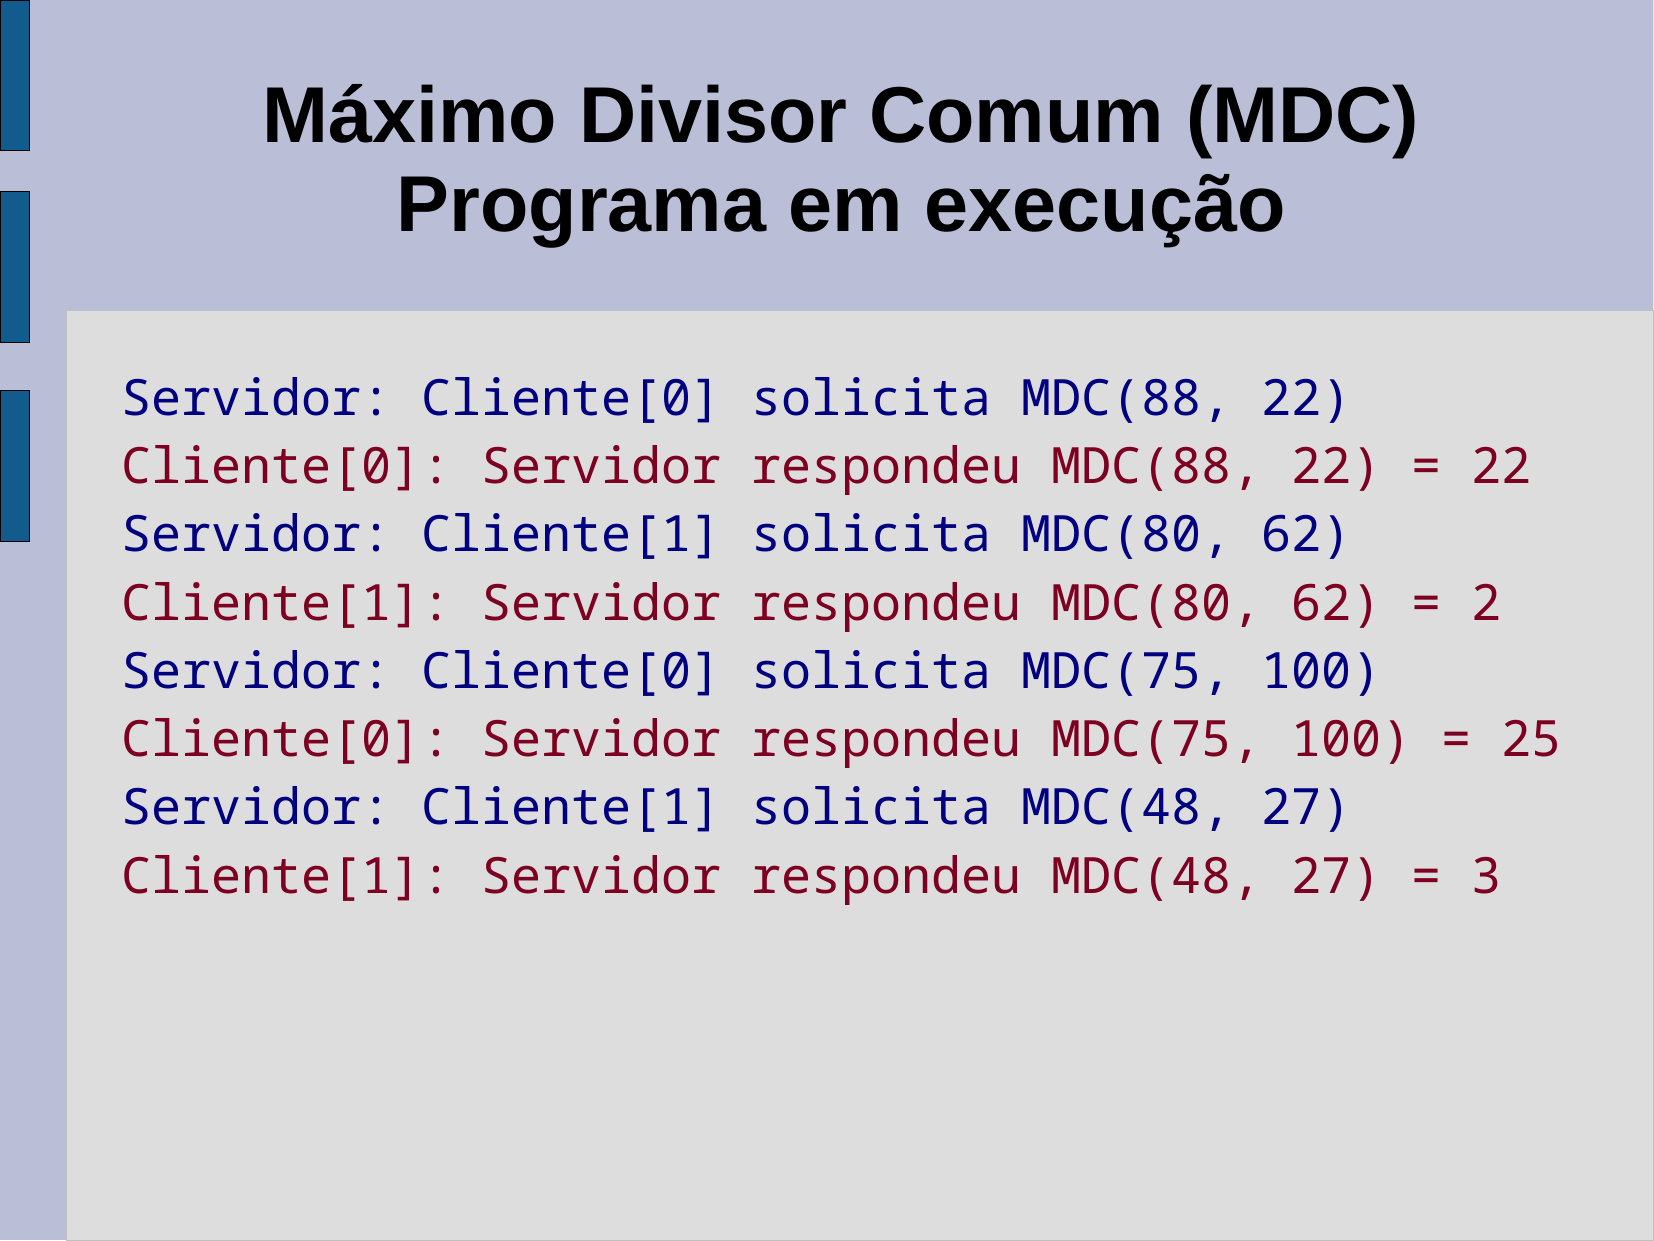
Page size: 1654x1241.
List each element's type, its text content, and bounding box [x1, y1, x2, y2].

text_box Máximo Divisor Comum (MDC) Programa em execução [29, 41, 1654, 278]
text_box Servidor: Cliente[0] solicita MDC(88, 22) Cliente[0]: Servidor respondeu MDC(88, 22) = 22 Servidor: Cliente[1] solicita MDC(80, 62) Cliente[1]: Servidor respondeu MDC(80, 62) = 2 Servidor: Cliente[0] solicita MDC(75, 100) Cliente[0]: Servidor respondeu MDC(75, 100) = 25 Servidor: Cliente[1] solicita MDC(48, 27) Cliente[1]: Servidor respondeu MDC(48, 27) = 3 [106, 354, 1583, 835]
